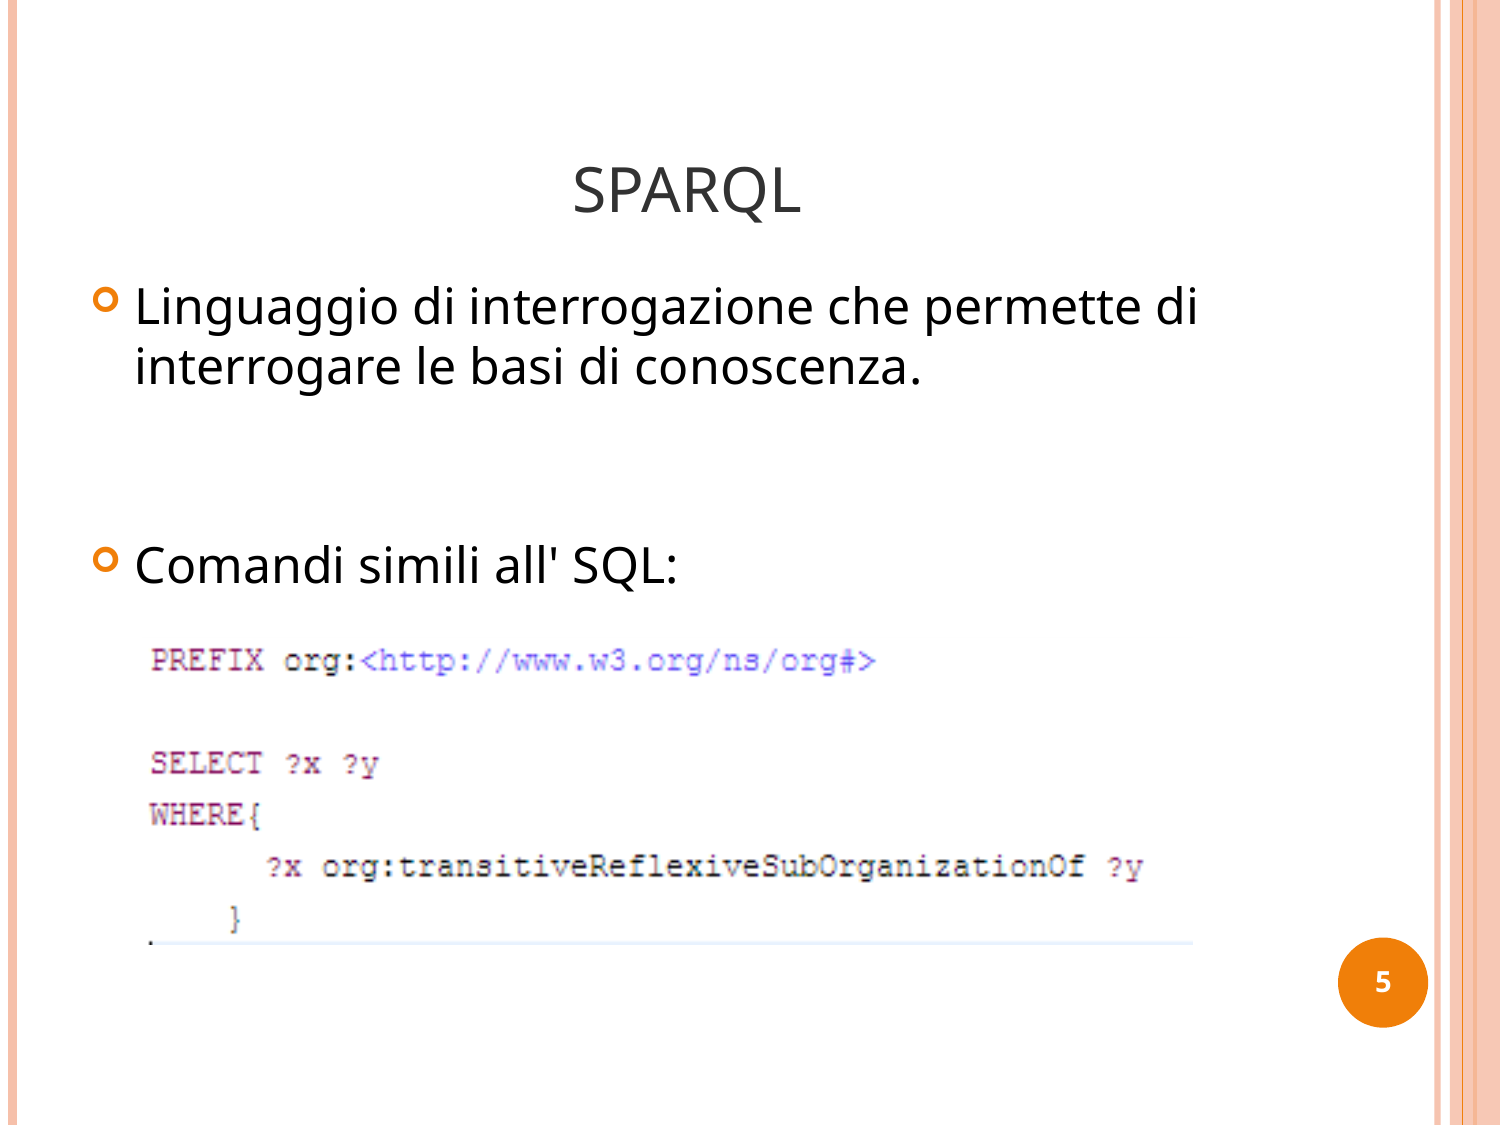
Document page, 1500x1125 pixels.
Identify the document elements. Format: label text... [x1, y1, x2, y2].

title SPARQL [74, 45, 1300, 233]
list Linguaggio di interrogazione che permette di interrogare le basi di conoscenza. Comandi simili all' SQL: [74, 267, 1300, 964]
text_box <numero> [1333, 940, 1434, 1027]
picture [142, 636, 1193, 945]
